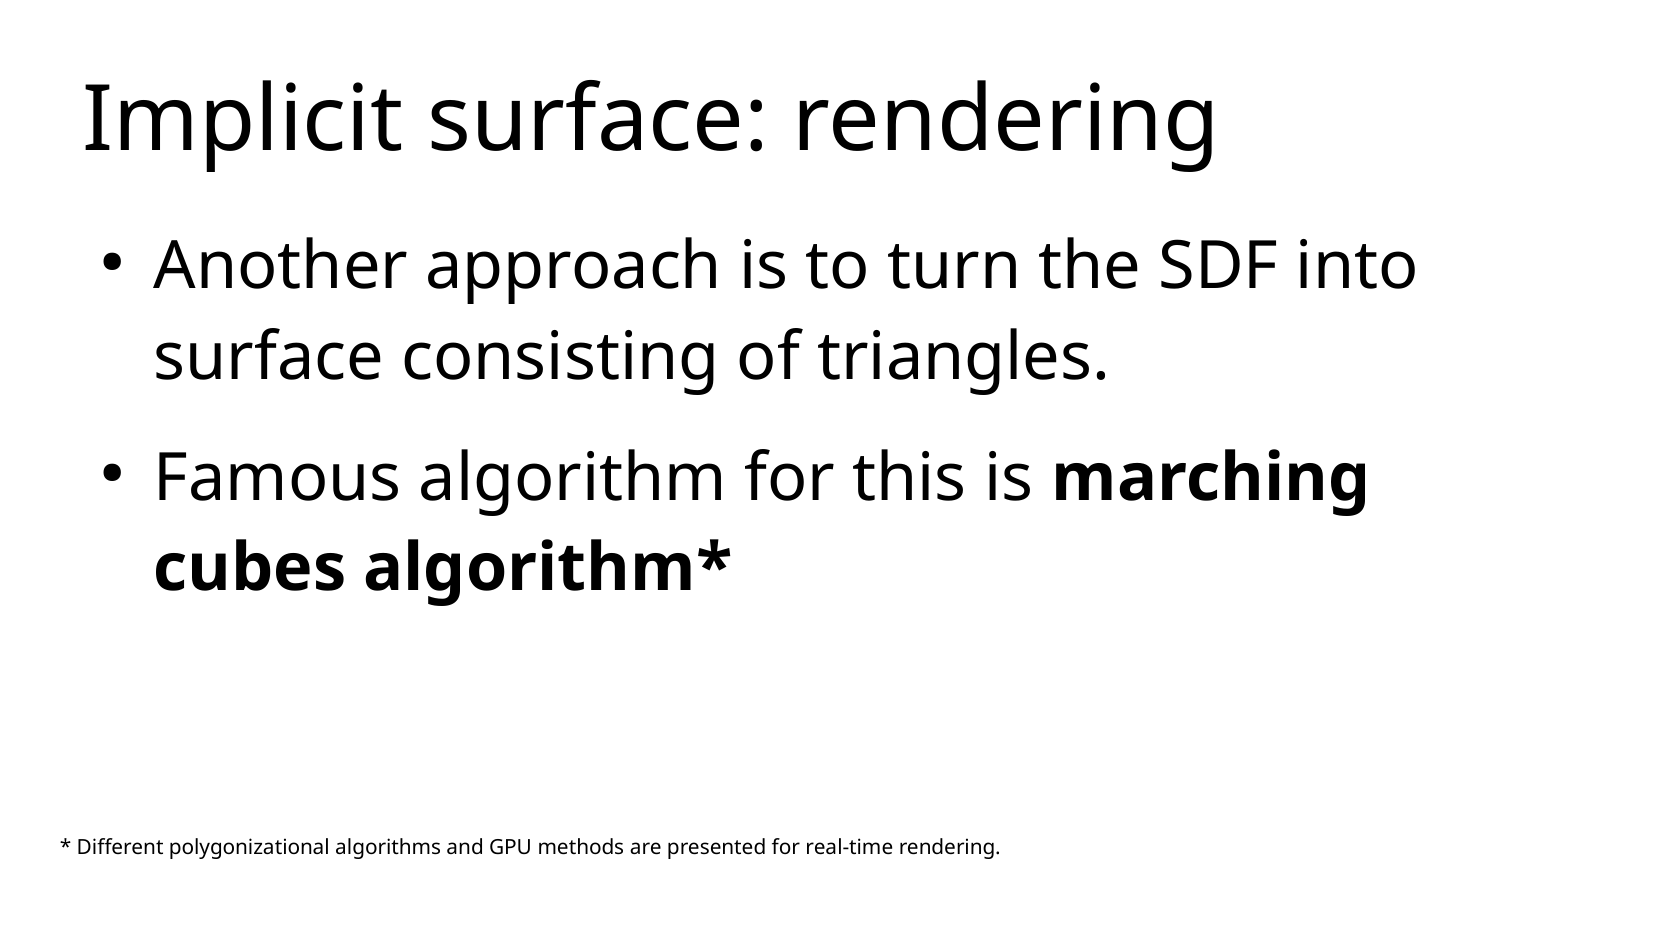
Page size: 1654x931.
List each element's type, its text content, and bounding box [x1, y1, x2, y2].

title Implicit surface: rendering [82, 37, 1571, 193]
text_box * Different polygonizational algorithms and GPU methods are presented for real-time rendering. [45, 825, 1621, 866]
list Another approach is to turn the SDF into surface consisting of triangles. Famous algorithm for this is marching cubes algorithm* [82, 217, 1571, 758]
